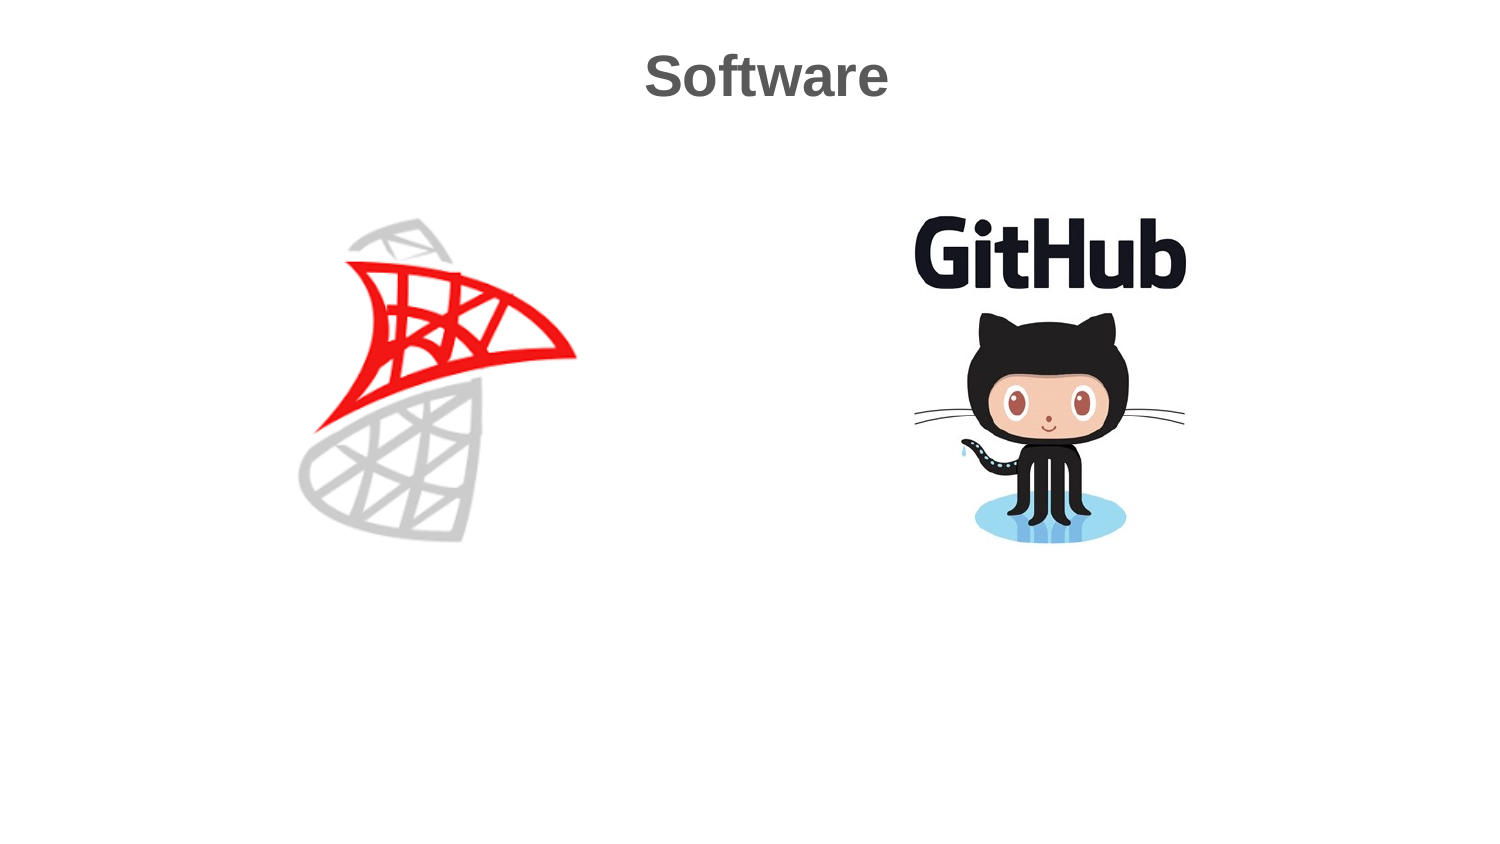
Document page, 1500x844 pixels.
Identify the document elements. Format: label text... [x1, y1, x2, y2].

subtitle Software [68, 23, 1467, 154]
picture [897, 204, 1200, 557]
picture [262, 204, 614, 557]
